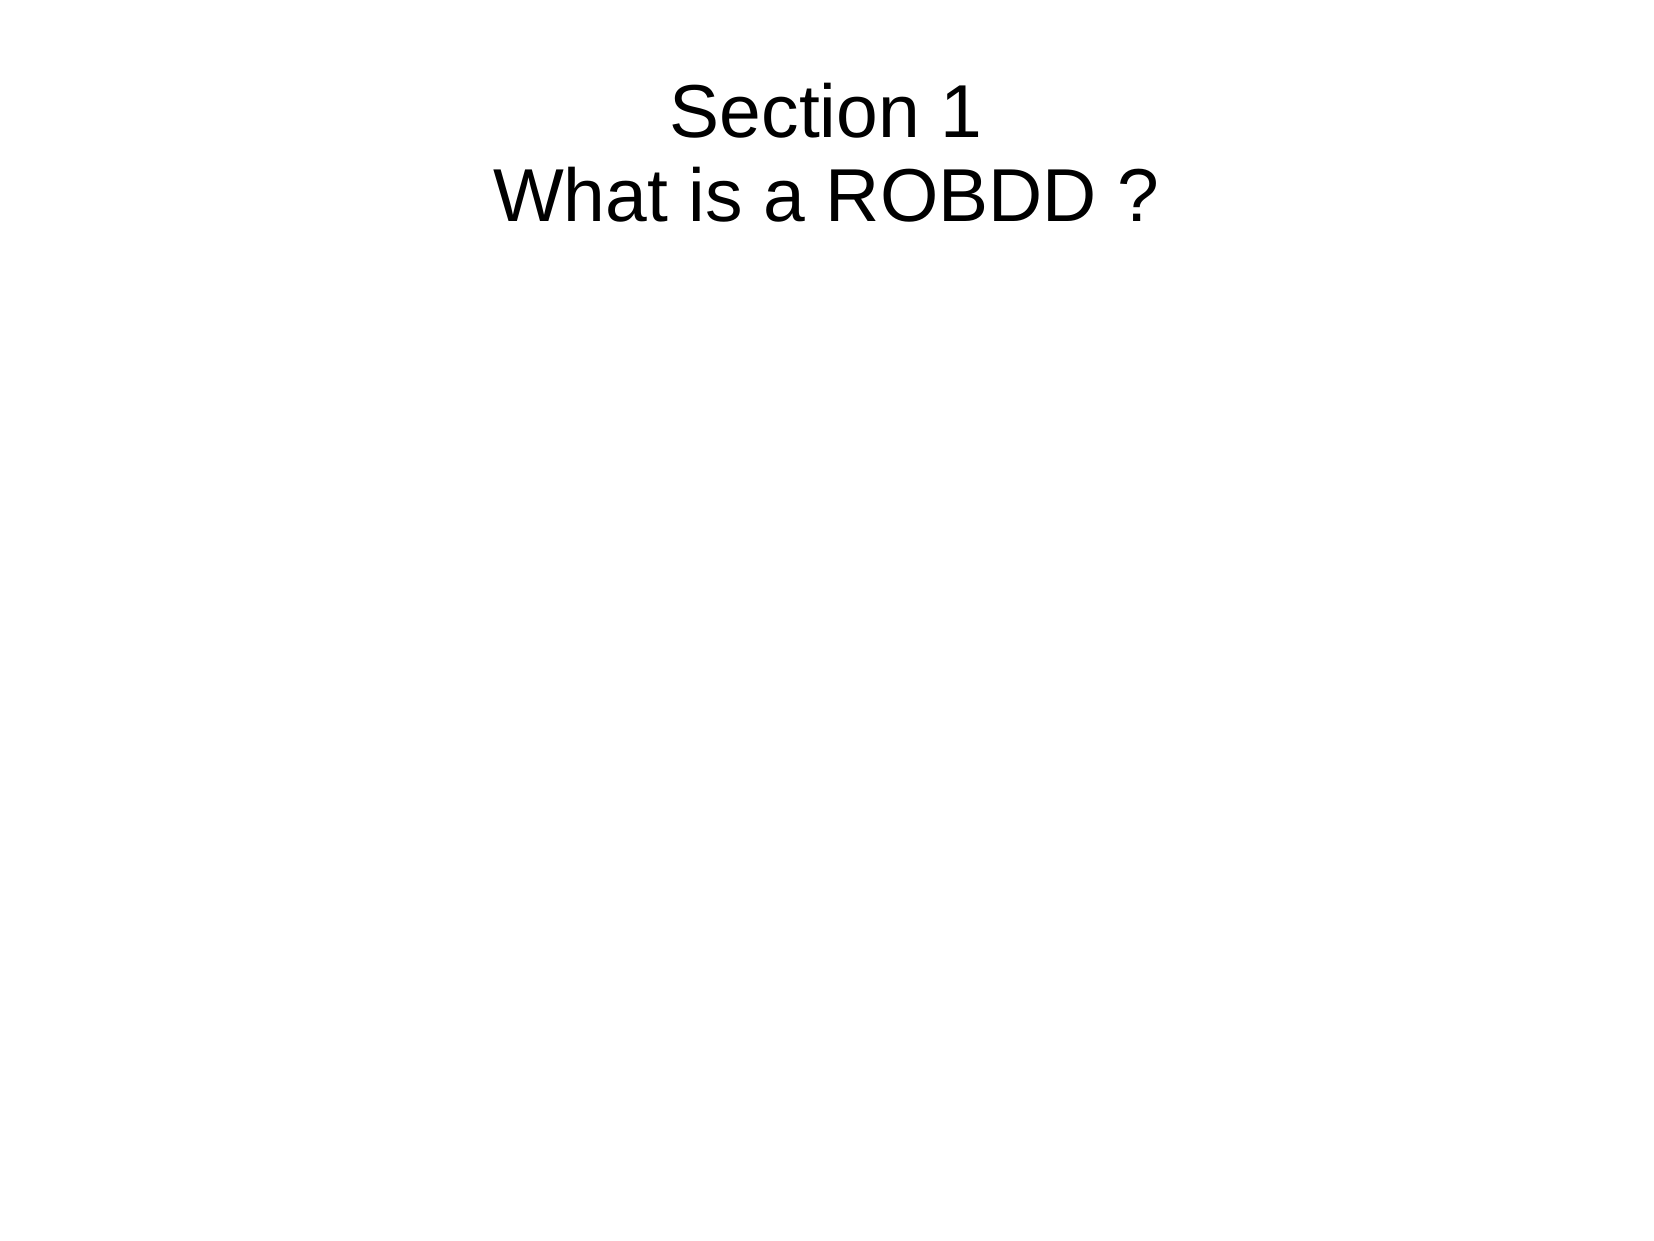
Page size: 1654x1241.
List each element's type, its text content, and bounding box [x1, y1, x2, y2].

title Section 1 What is a ROBDD ? [82, 49, 1571, 257]
